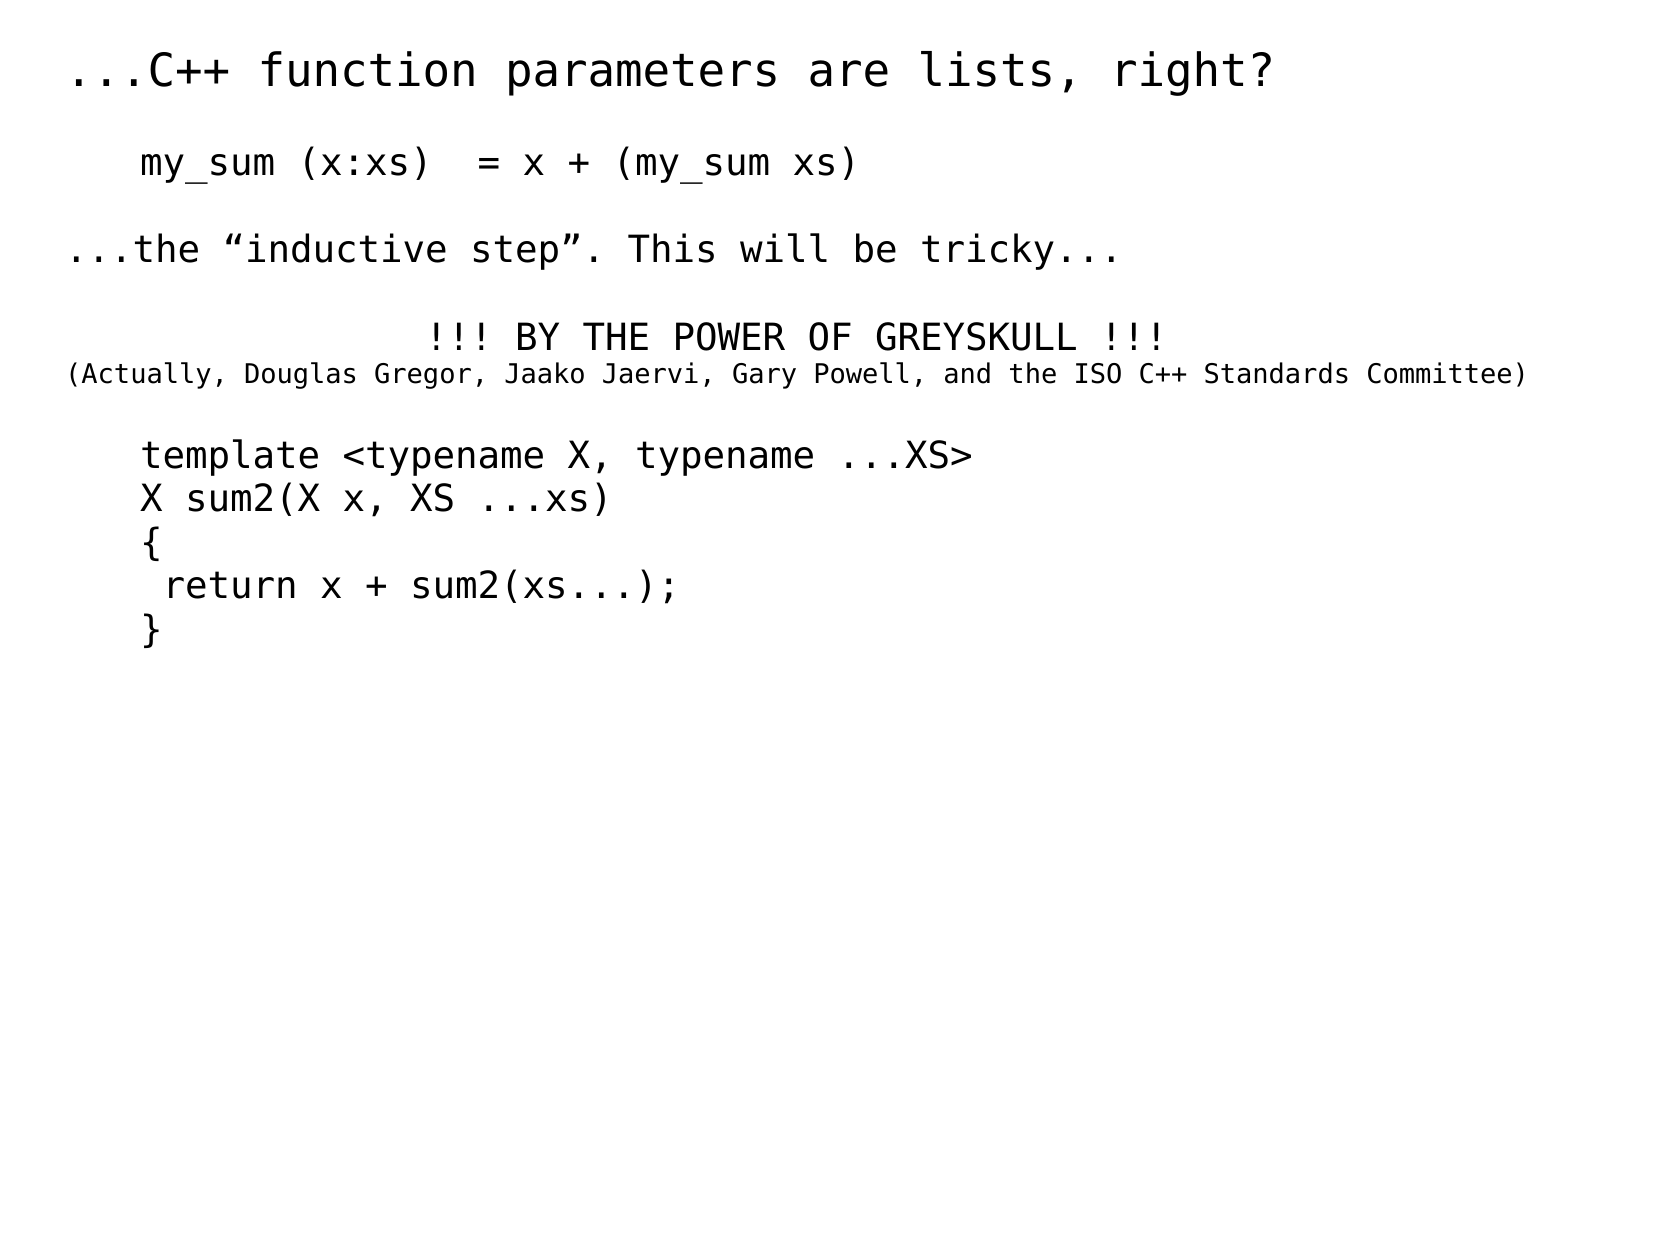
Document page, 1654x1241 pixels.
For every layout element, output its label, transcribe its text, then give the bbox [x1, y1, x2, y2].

text_box ...C++ function parameters are lists, right? my_sum (x:xs) = x + (my_sum xs) ...the “inductive step”. This will be tricky... !!! BY THE POWER OF GREYSKULL !!! (Actually, Douglas Gregor, Jaako Jaervi, Gary Powell, and the ISO C++ Standards Committee) template <typename X, typename ...XS> X sum2(X x, XS ...xs) { return x + sum2(xs...); } [50, 37, 1543, 1035]
